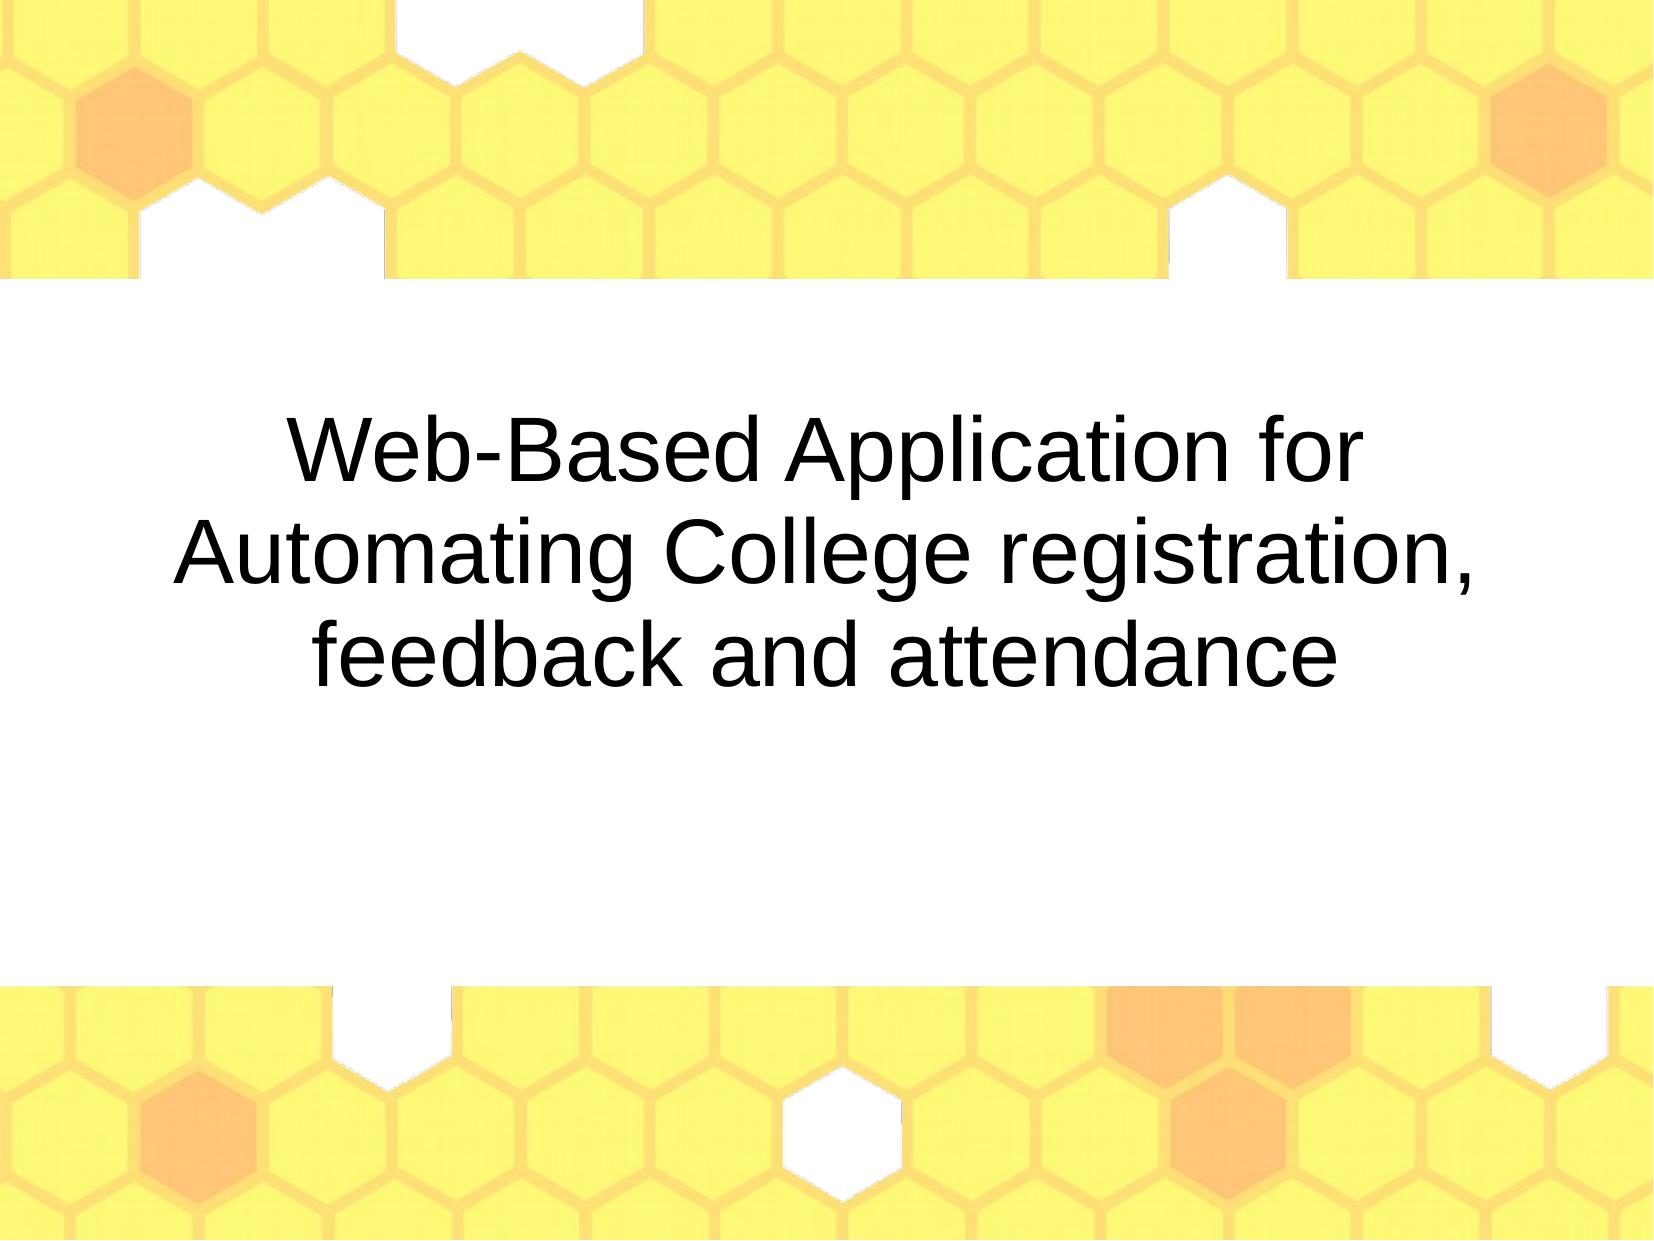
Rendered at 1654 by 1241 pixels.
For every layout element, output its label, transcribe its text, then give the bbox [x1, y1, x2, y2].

title Web-Based Application for Automating College registration, feedback and attendance [82, 398, 1571, 706]
picture [0, 0, 1654, 279]
picture [0, 986, 1654, 1240]
